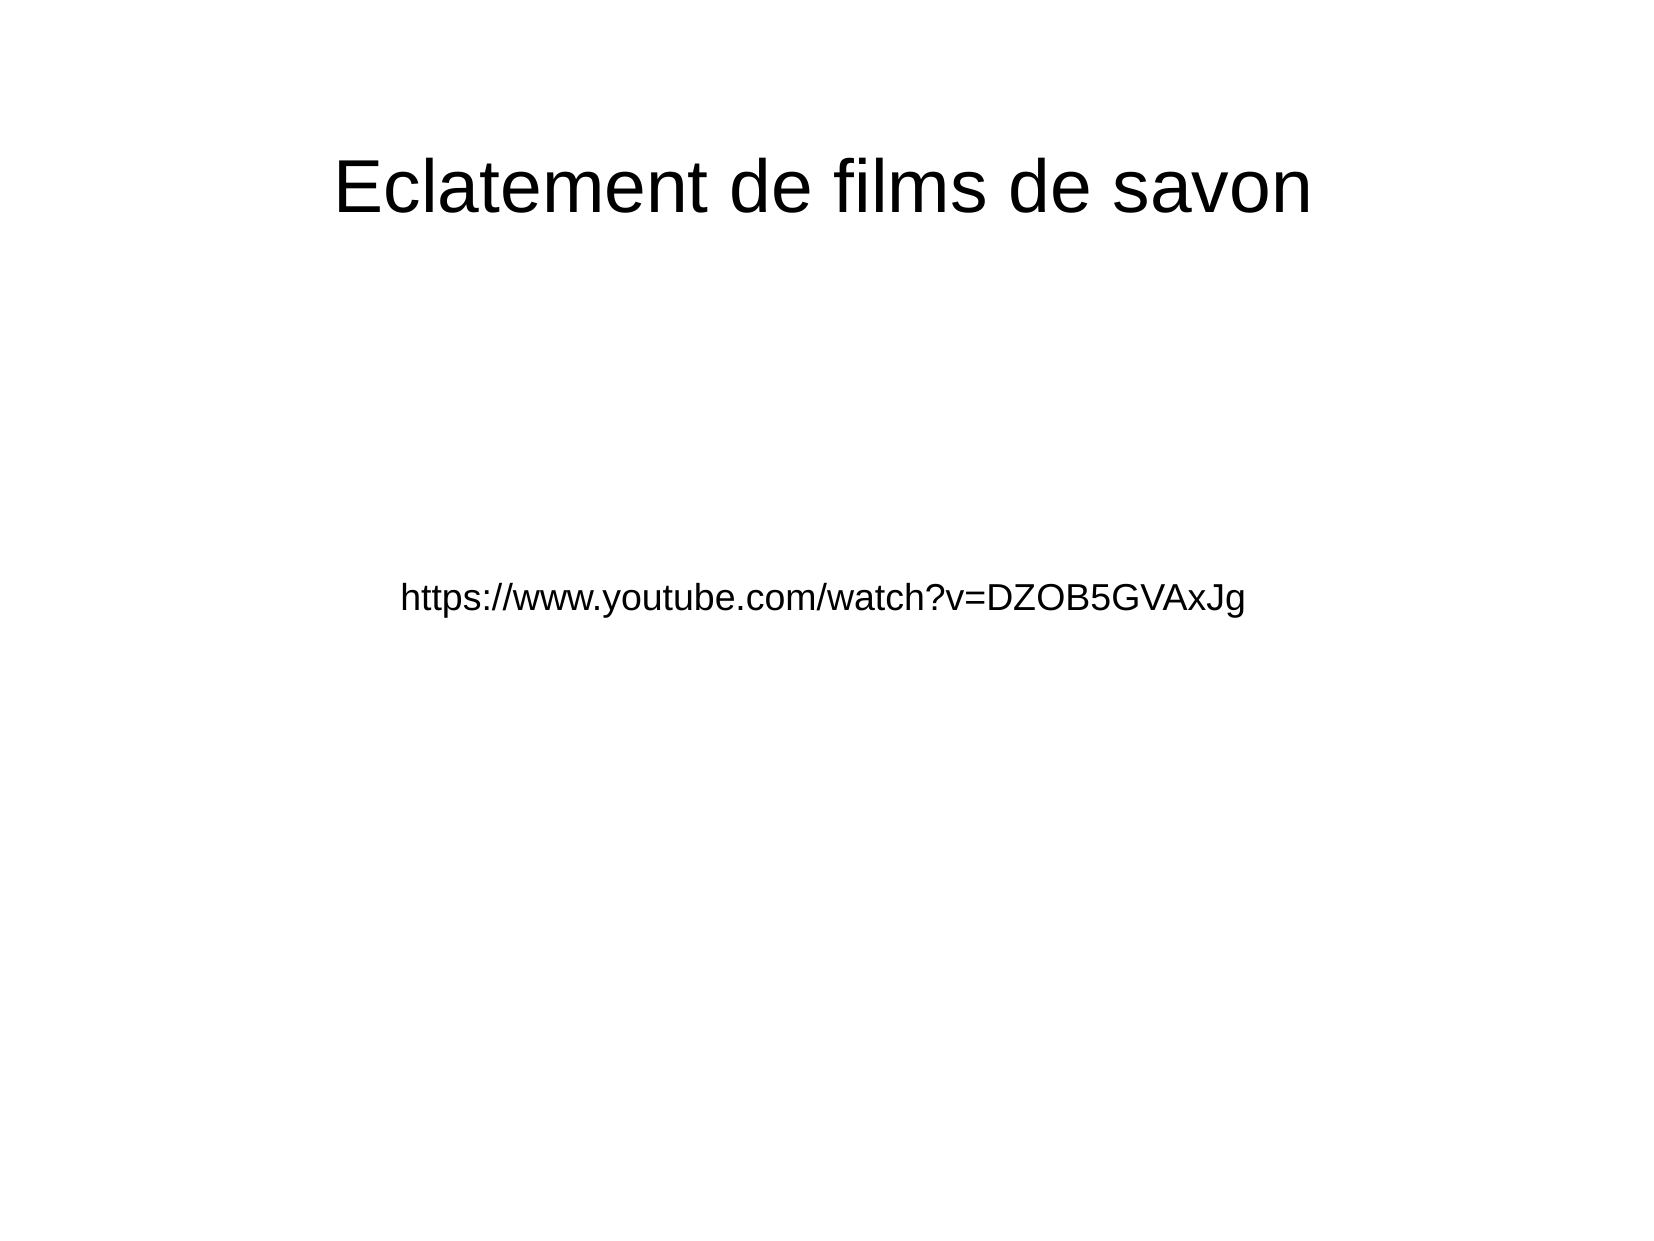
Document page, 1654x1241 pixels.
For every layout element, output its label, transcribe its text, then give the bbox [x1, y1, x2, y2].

text_box Eclatement de films de savon [318, 137, 1329, 237]
text_box https://www.youtube.com/watch?v=DZOB5GVAxJg [385, 569, 1272, 626]
